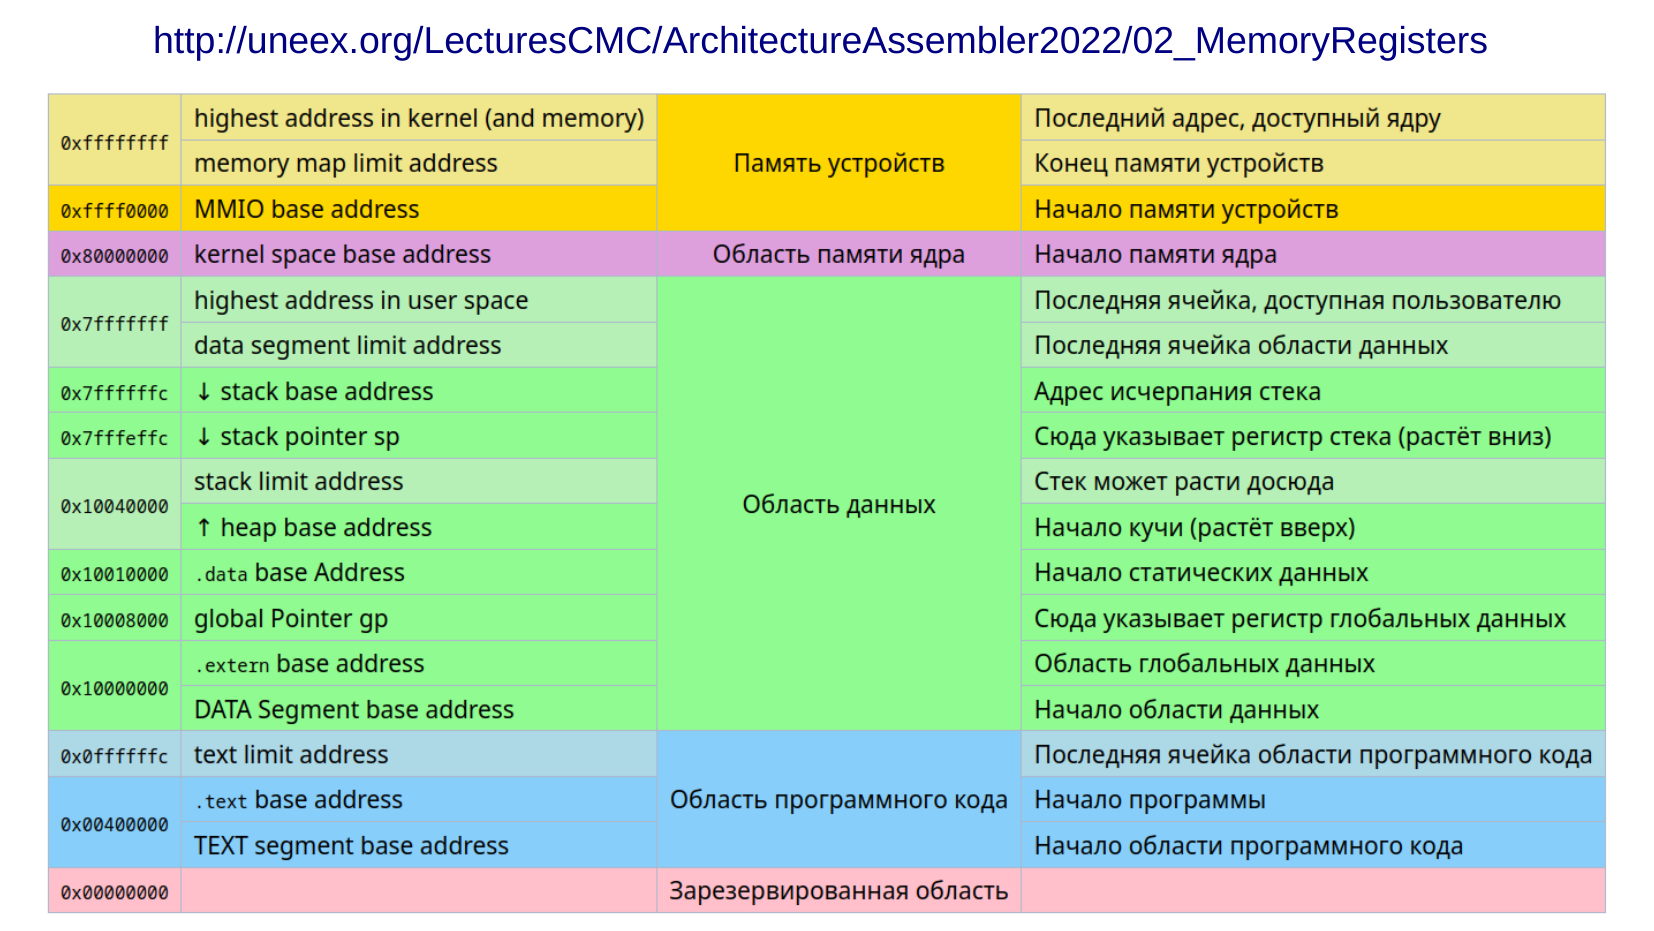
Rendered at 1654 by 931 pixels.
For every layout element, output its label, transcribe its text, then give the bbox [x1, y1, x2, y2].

text_box http://uneex.org/LecturesCMC/ArchitectureAssembler2022/02_MemoryRegisters [35, 11, 1607, 71]
picture [41, 90, 1613, 919]
